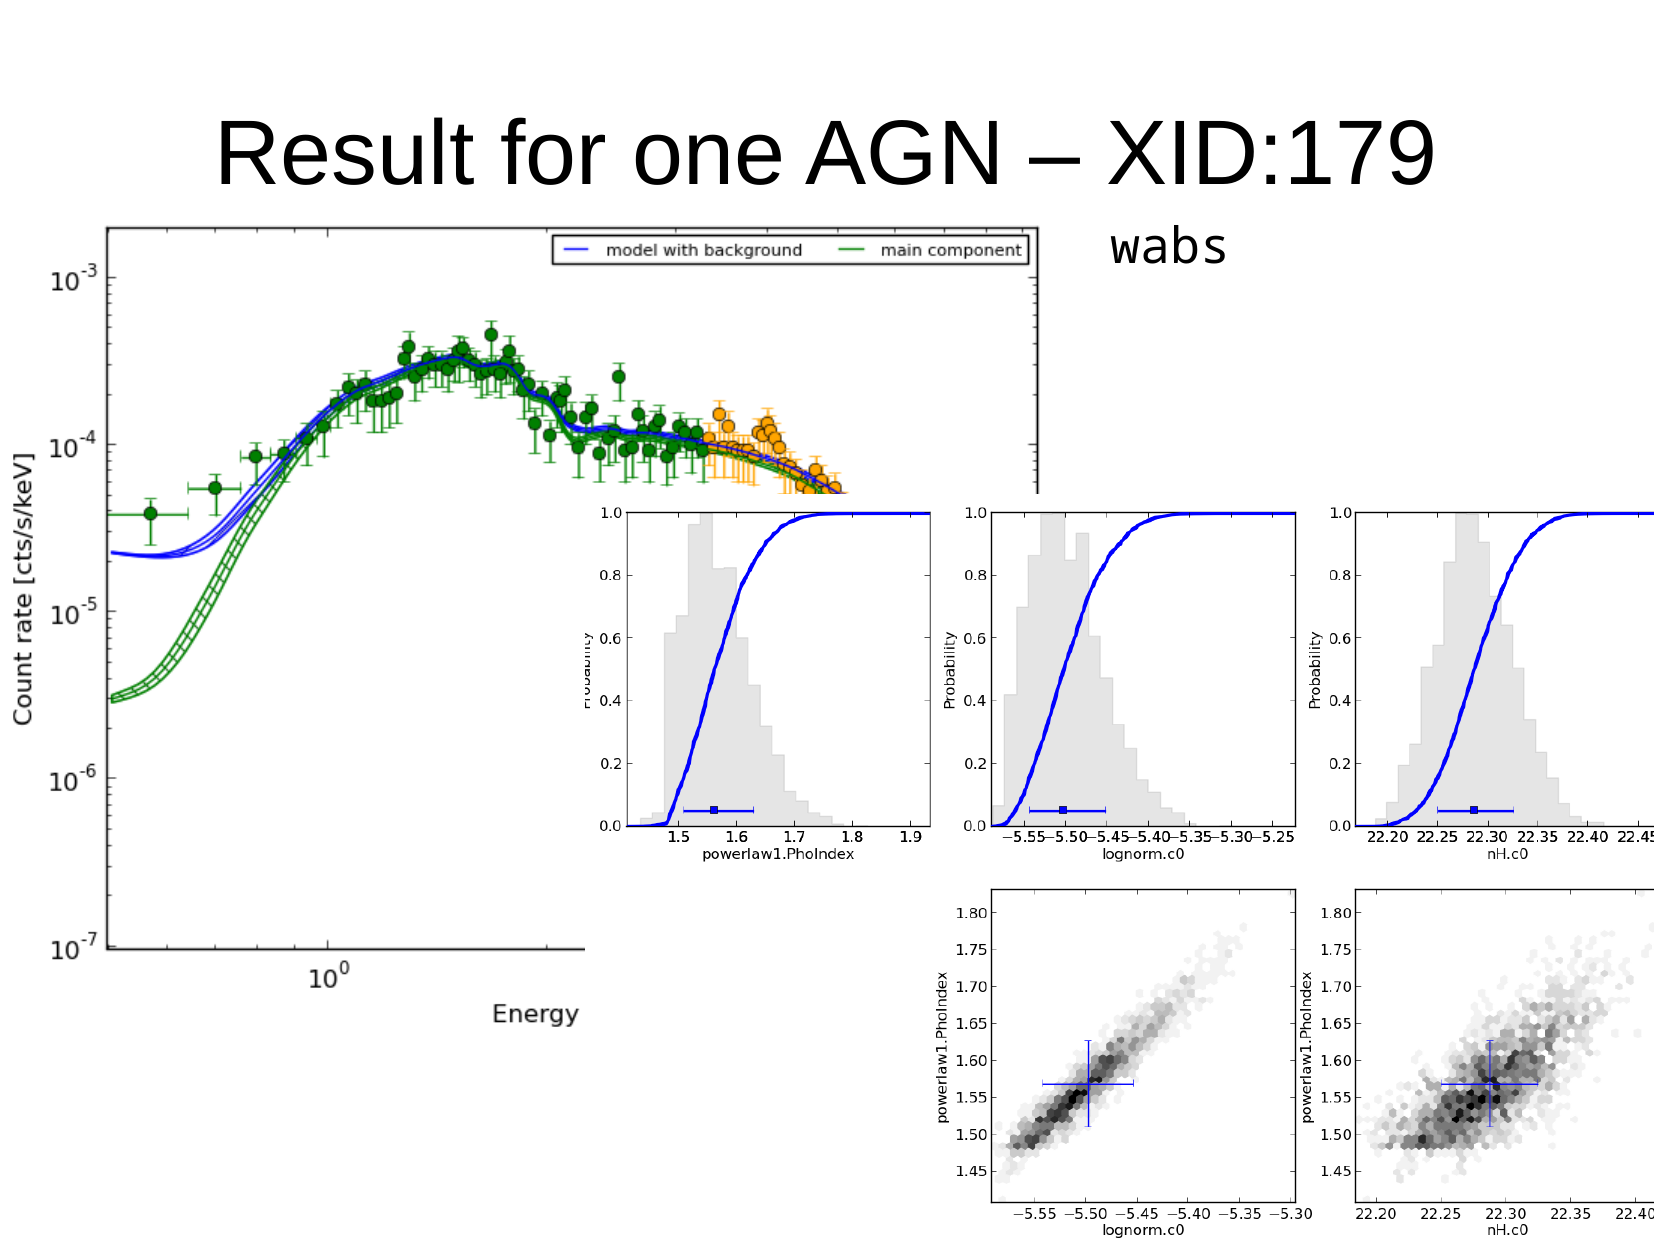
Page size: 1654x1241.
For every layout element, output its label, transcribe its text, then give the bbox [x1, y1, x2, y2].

picture [0, 214, 1654, 1241]
list wabs [1110, 210, 1654, 316]
title Result for one AGN – XID:179 [82, 49, 1571, 257]
